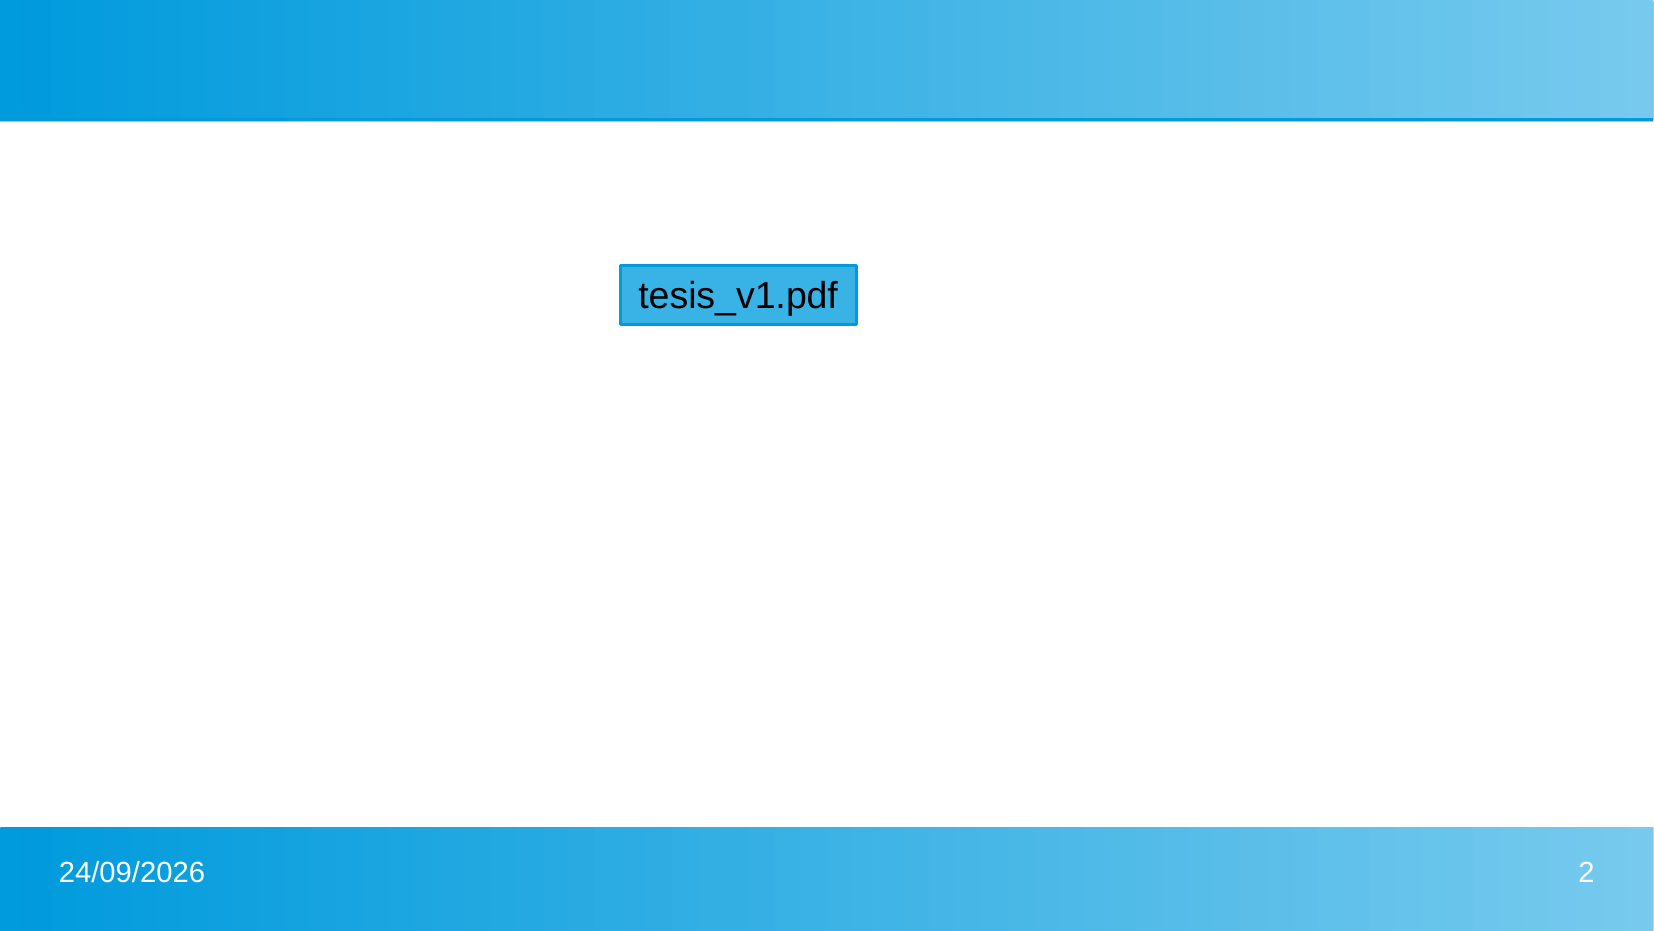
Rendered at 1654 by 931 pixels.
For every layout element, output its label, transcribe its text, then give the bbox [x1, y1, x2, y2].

text_box tesis_v1.pdf [620, 265, 857, 325]
